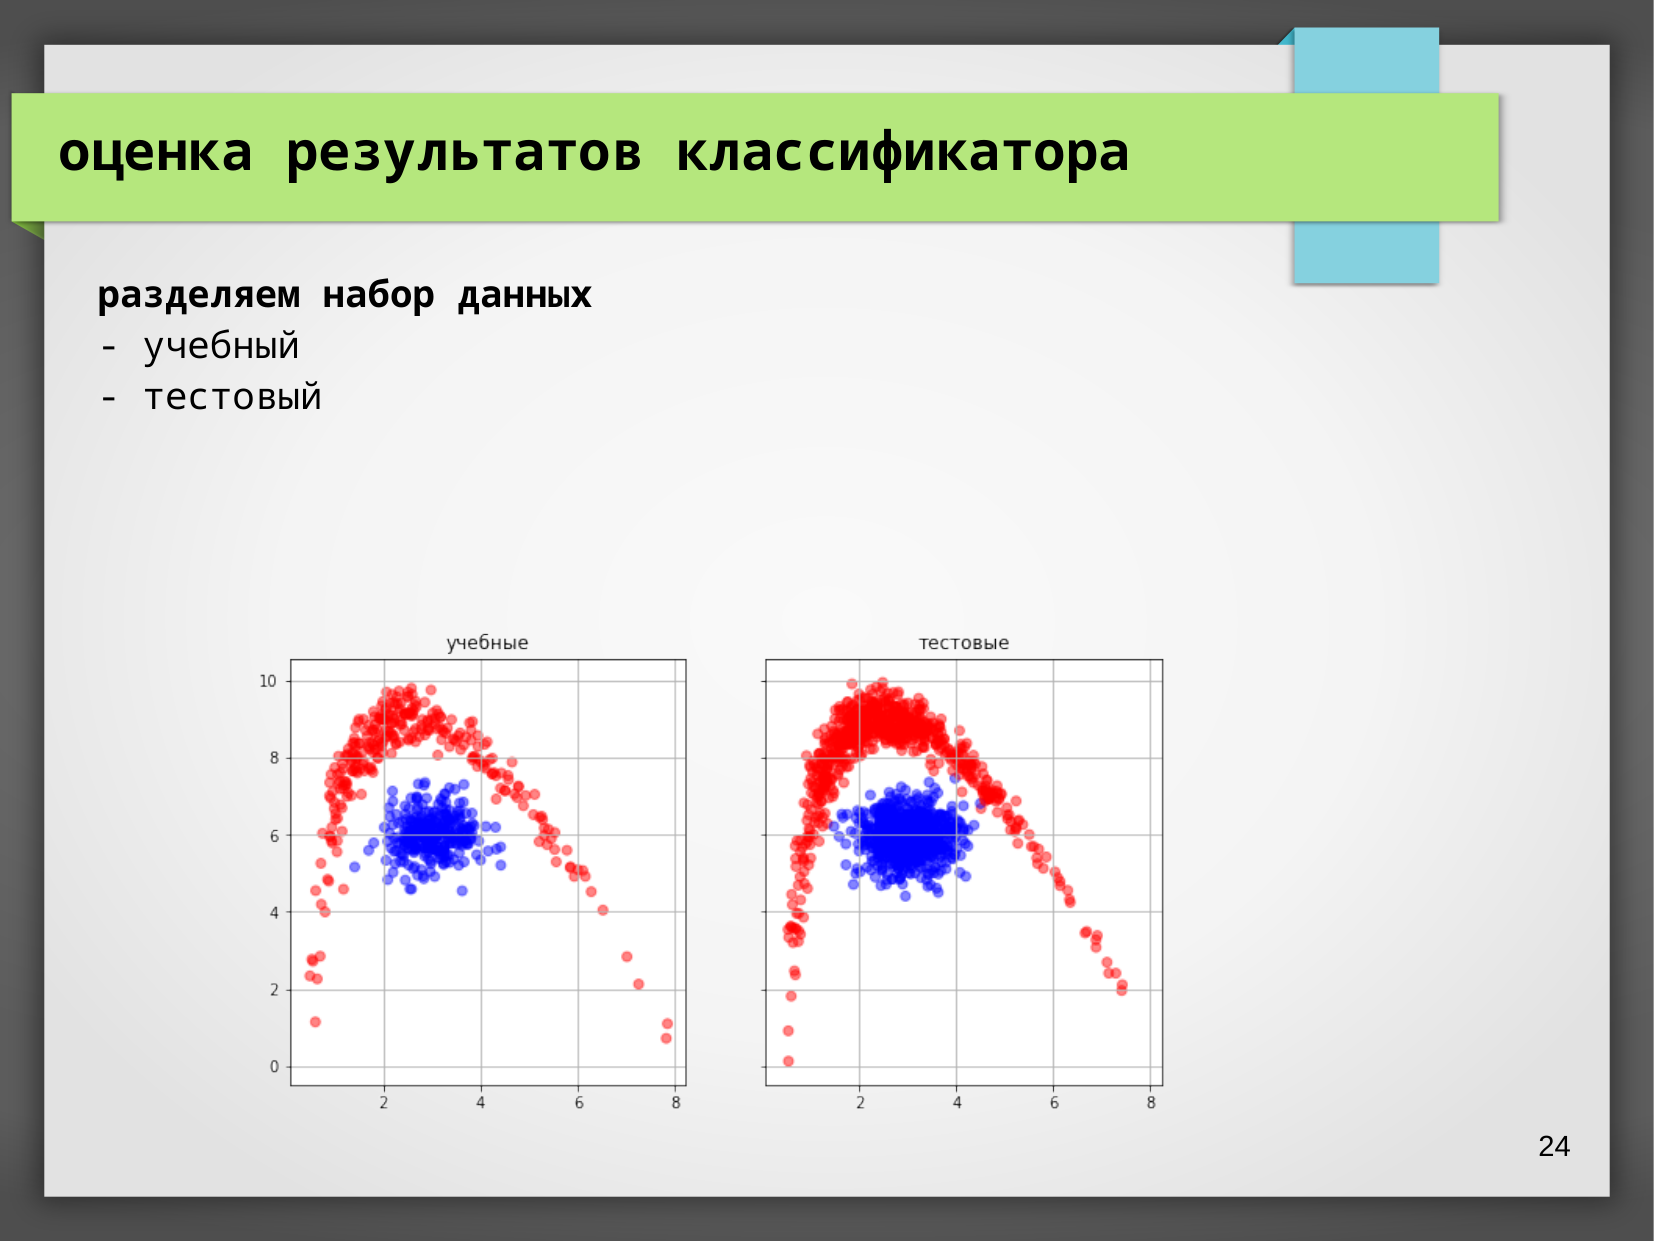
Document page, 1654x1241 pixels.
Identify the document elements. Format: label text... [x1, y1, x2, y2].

picture [0, 0, 1654, 1241]
text_box разделяем набор данных - учебный - тестовый [82, 259, 626, 449]
title оценка результатов классификатора [59, 109, 1217, 190]
